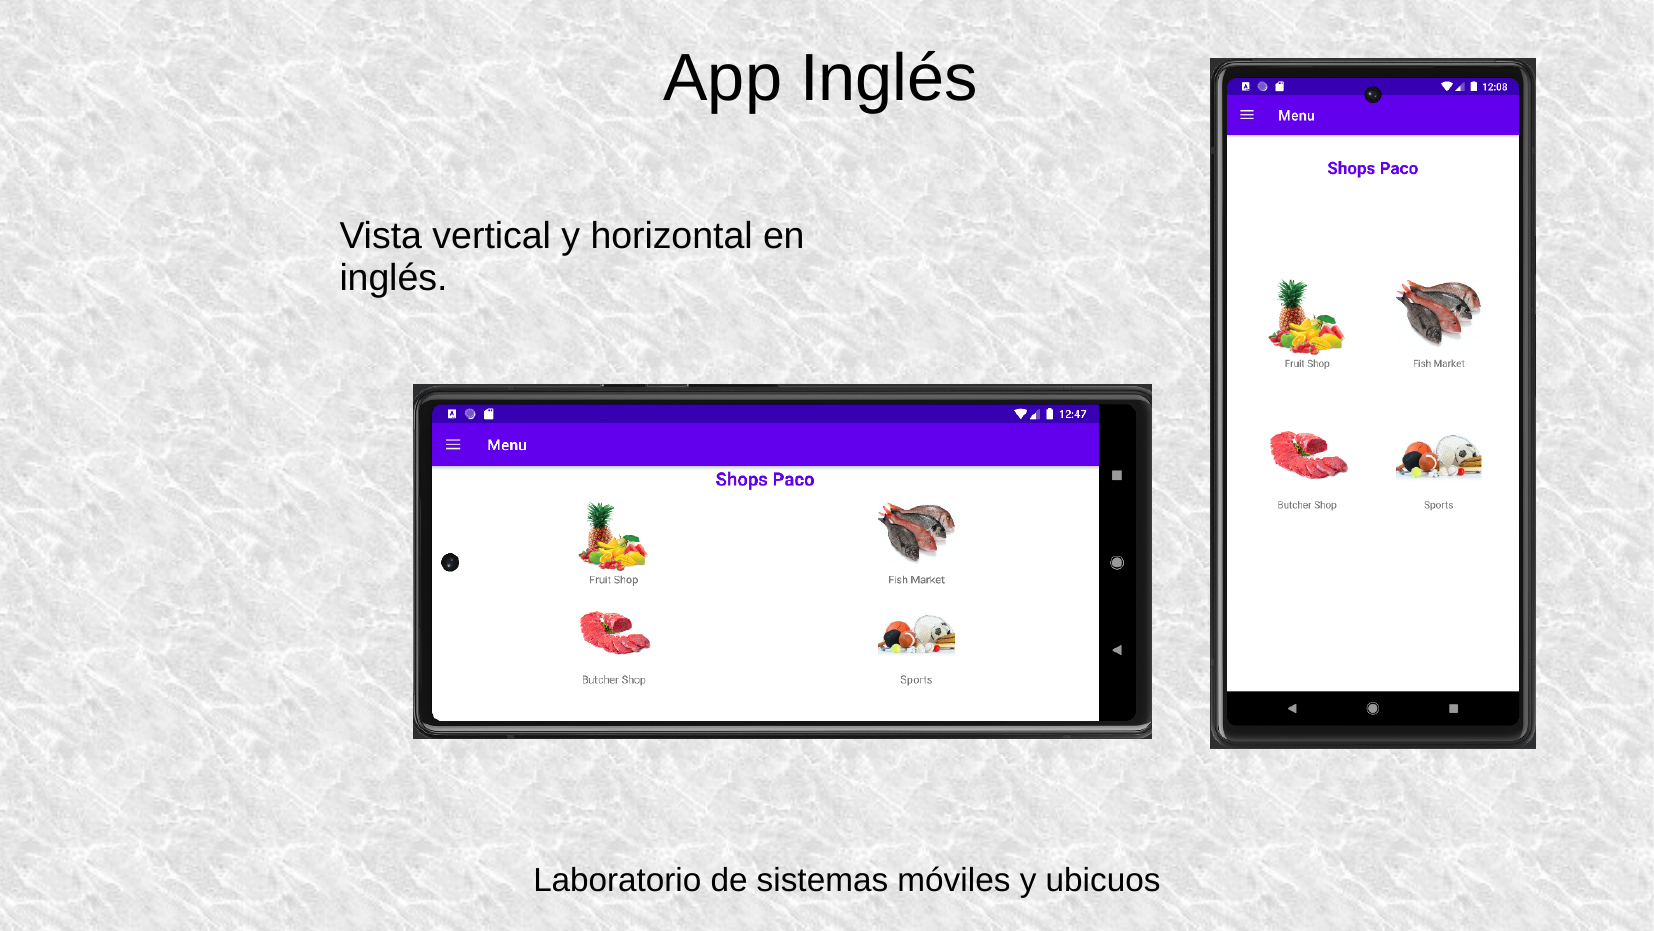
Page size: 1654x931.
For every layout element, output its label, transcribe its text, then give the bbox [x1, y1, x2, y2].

text_box Vista vertical y horizontal en inglés. [324, 206, 827, 348]
text_box Laboratorio de sistemas móviles y ubicuos [59, 854, 1565, 931]
picture [0, 0, 1654, 931]
title App Inglés [76, 0, 1565, 156]
